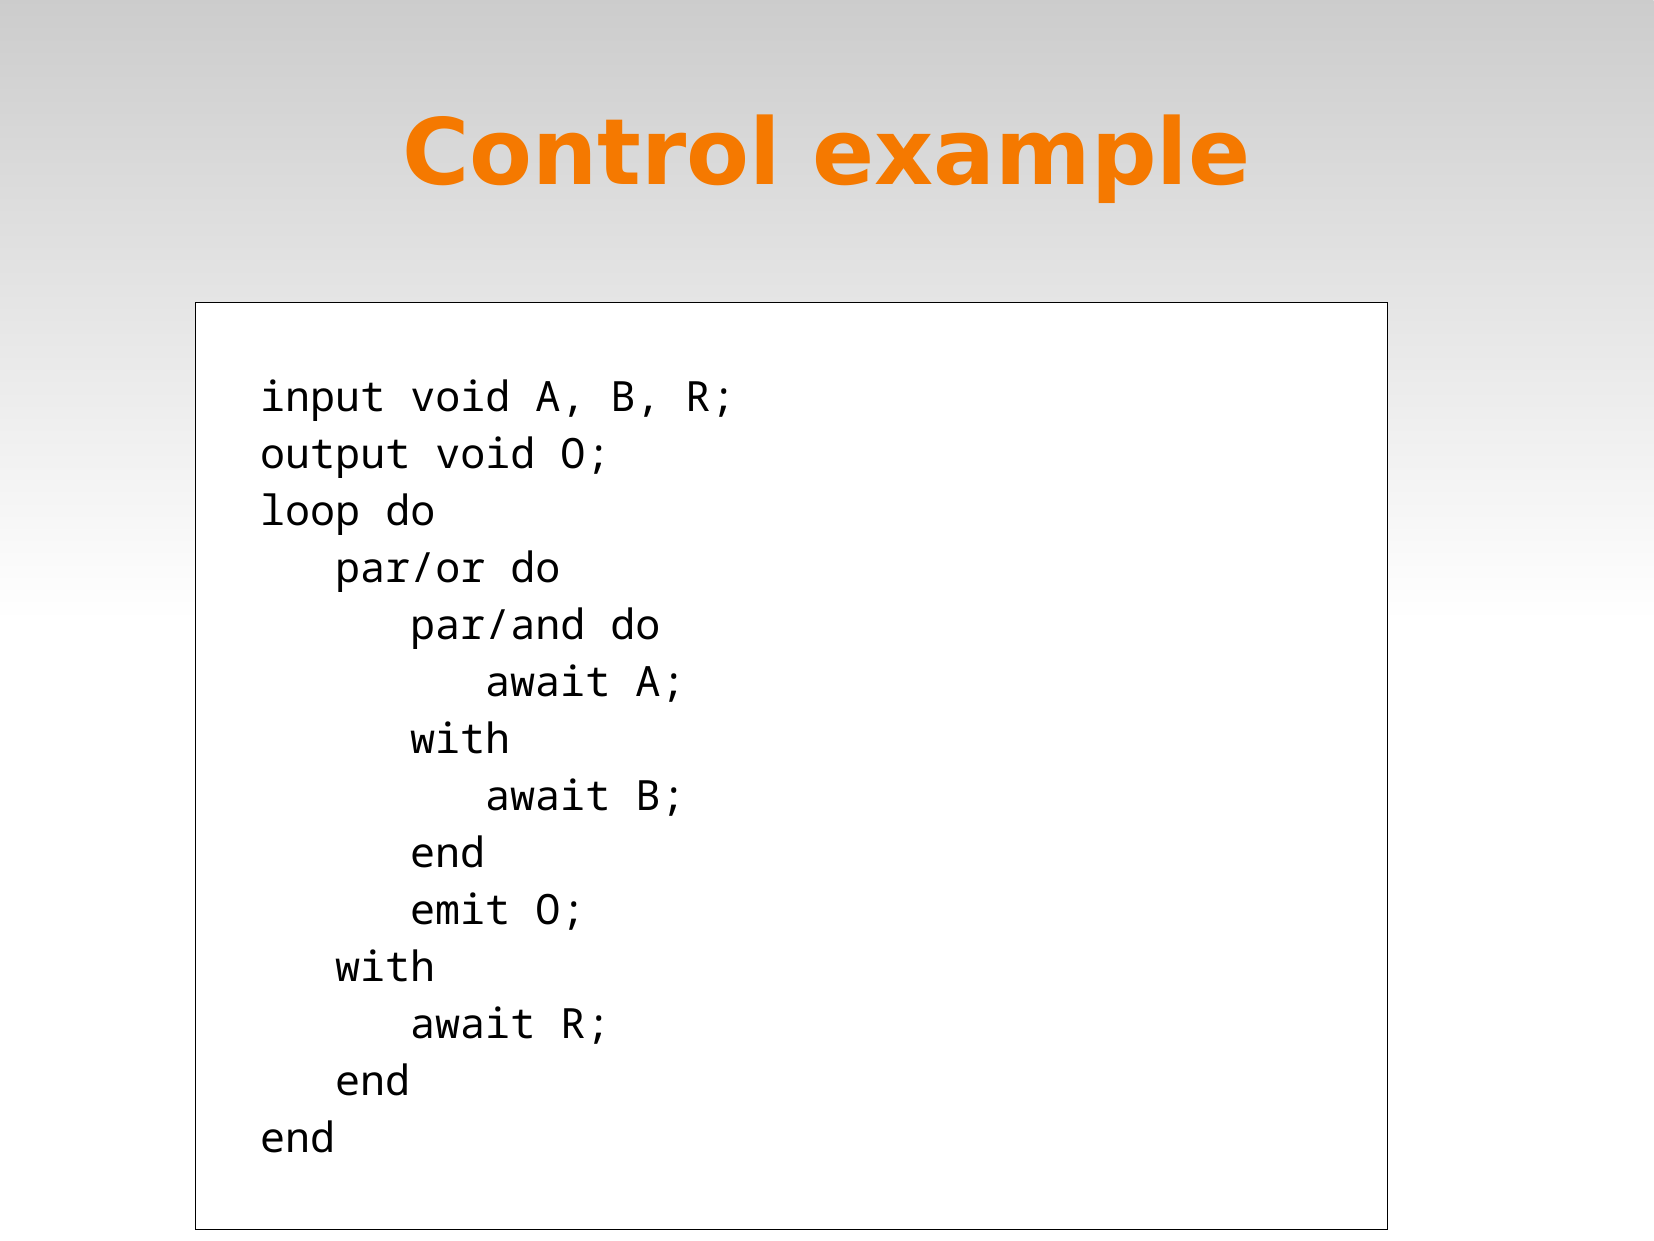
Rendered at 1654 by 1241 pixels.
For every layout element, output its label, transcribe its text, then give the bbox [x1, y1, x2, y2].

title Control example [82, 49, 1571, 257]
text_box input void A, B, R; output void O; loop do par/or do par/and do await A; with await B; end emit O; with await R; end end [195, 302, 1388, 1095]
